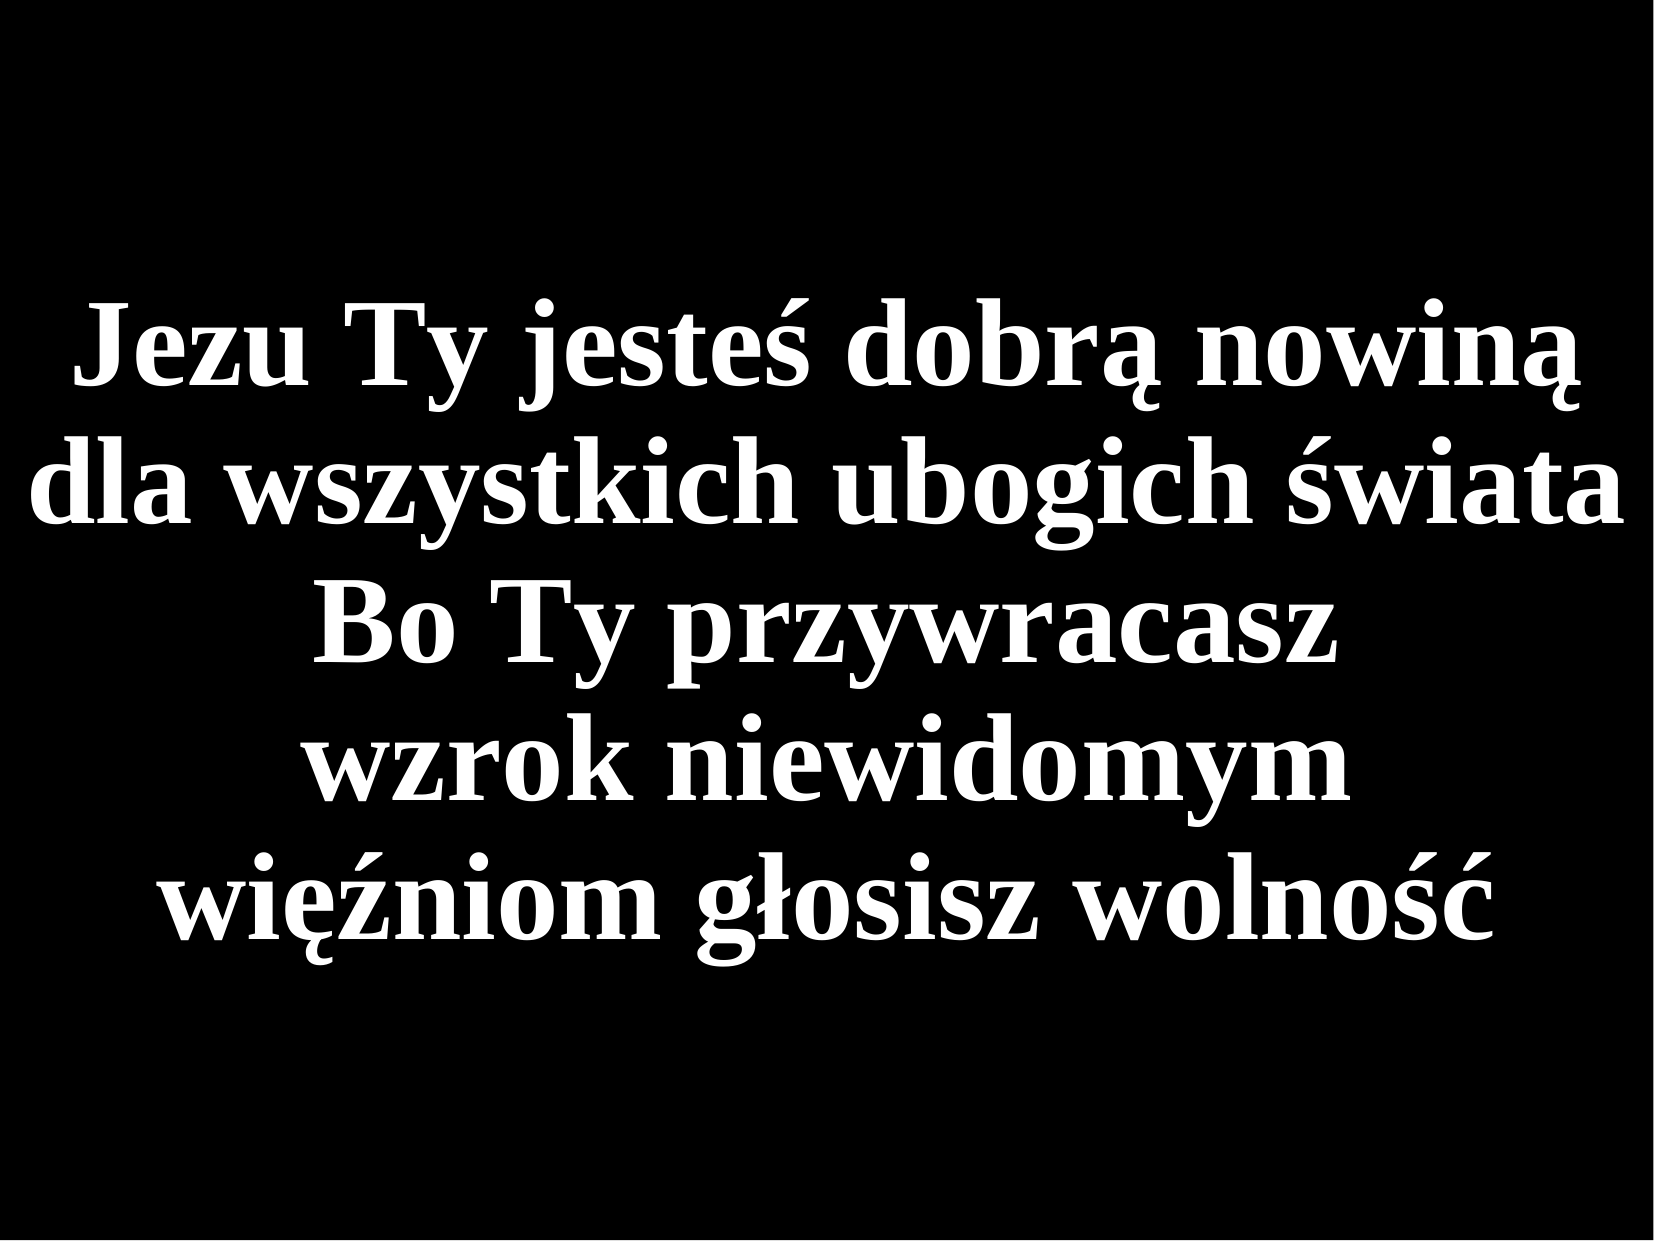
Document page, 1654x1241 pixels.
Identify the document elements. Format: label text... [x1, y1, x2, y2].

title Jezu Ty jesteś dobrą nowiną dla wszystkich ubogich świata Bo Ty przywracasz wzrok niewidomym więźniom głosisz wolność [0, 0, 1654, 1241]
